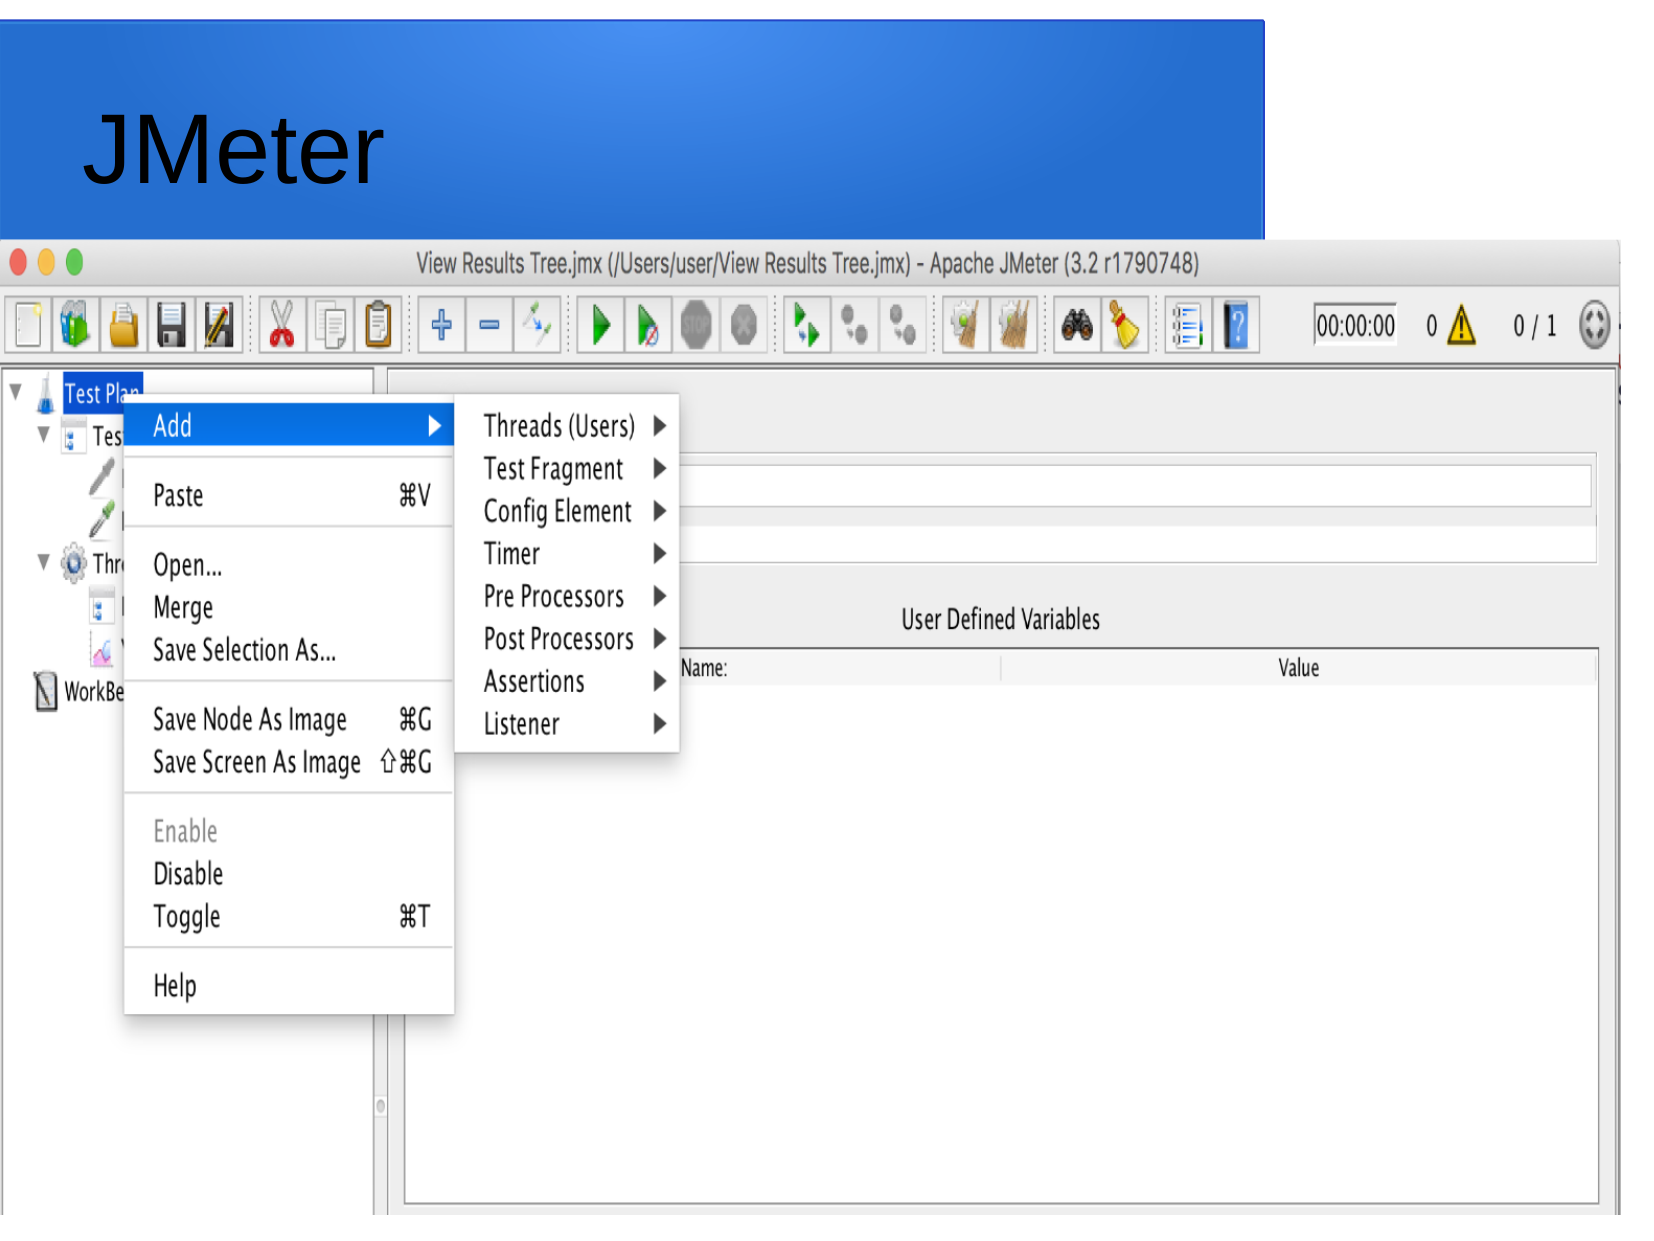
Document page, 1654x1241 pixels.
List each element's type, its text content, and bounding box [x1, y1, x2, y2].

picture [0, 240, 1621, 1215]
title JMeter [82, 47, 1235, 239]
